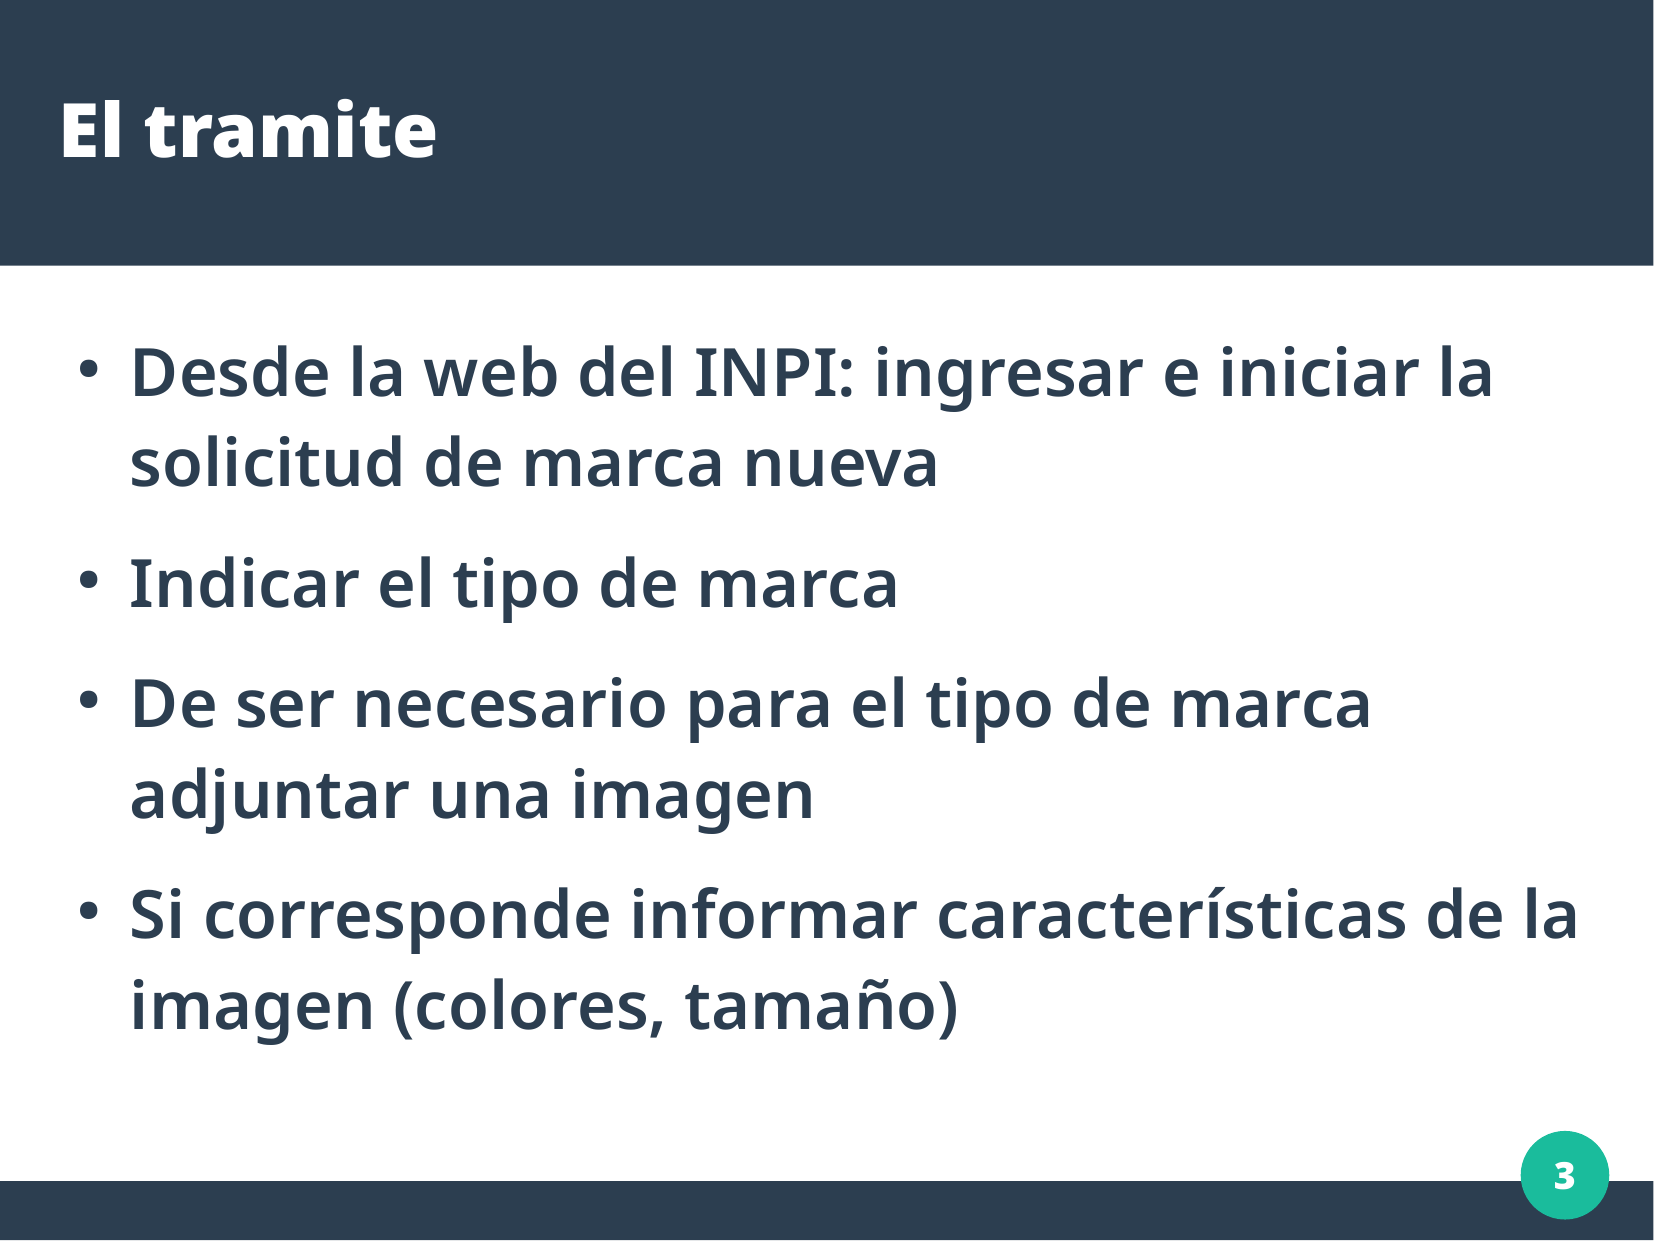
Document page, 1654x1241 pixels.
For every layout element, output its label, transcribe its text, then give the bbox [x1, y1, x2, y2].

list Desde la web del INPI: ingresar e iniciar la solicitud de marca nueva Indicar el tipo de marca De ser necesario para el tipo de marca adjuntar una imagen Si corresponde informar características de la imagen (colores, tamaño) [59, 324, 1595, 1152]
title El tramite [59, 49, 1595, 207]
